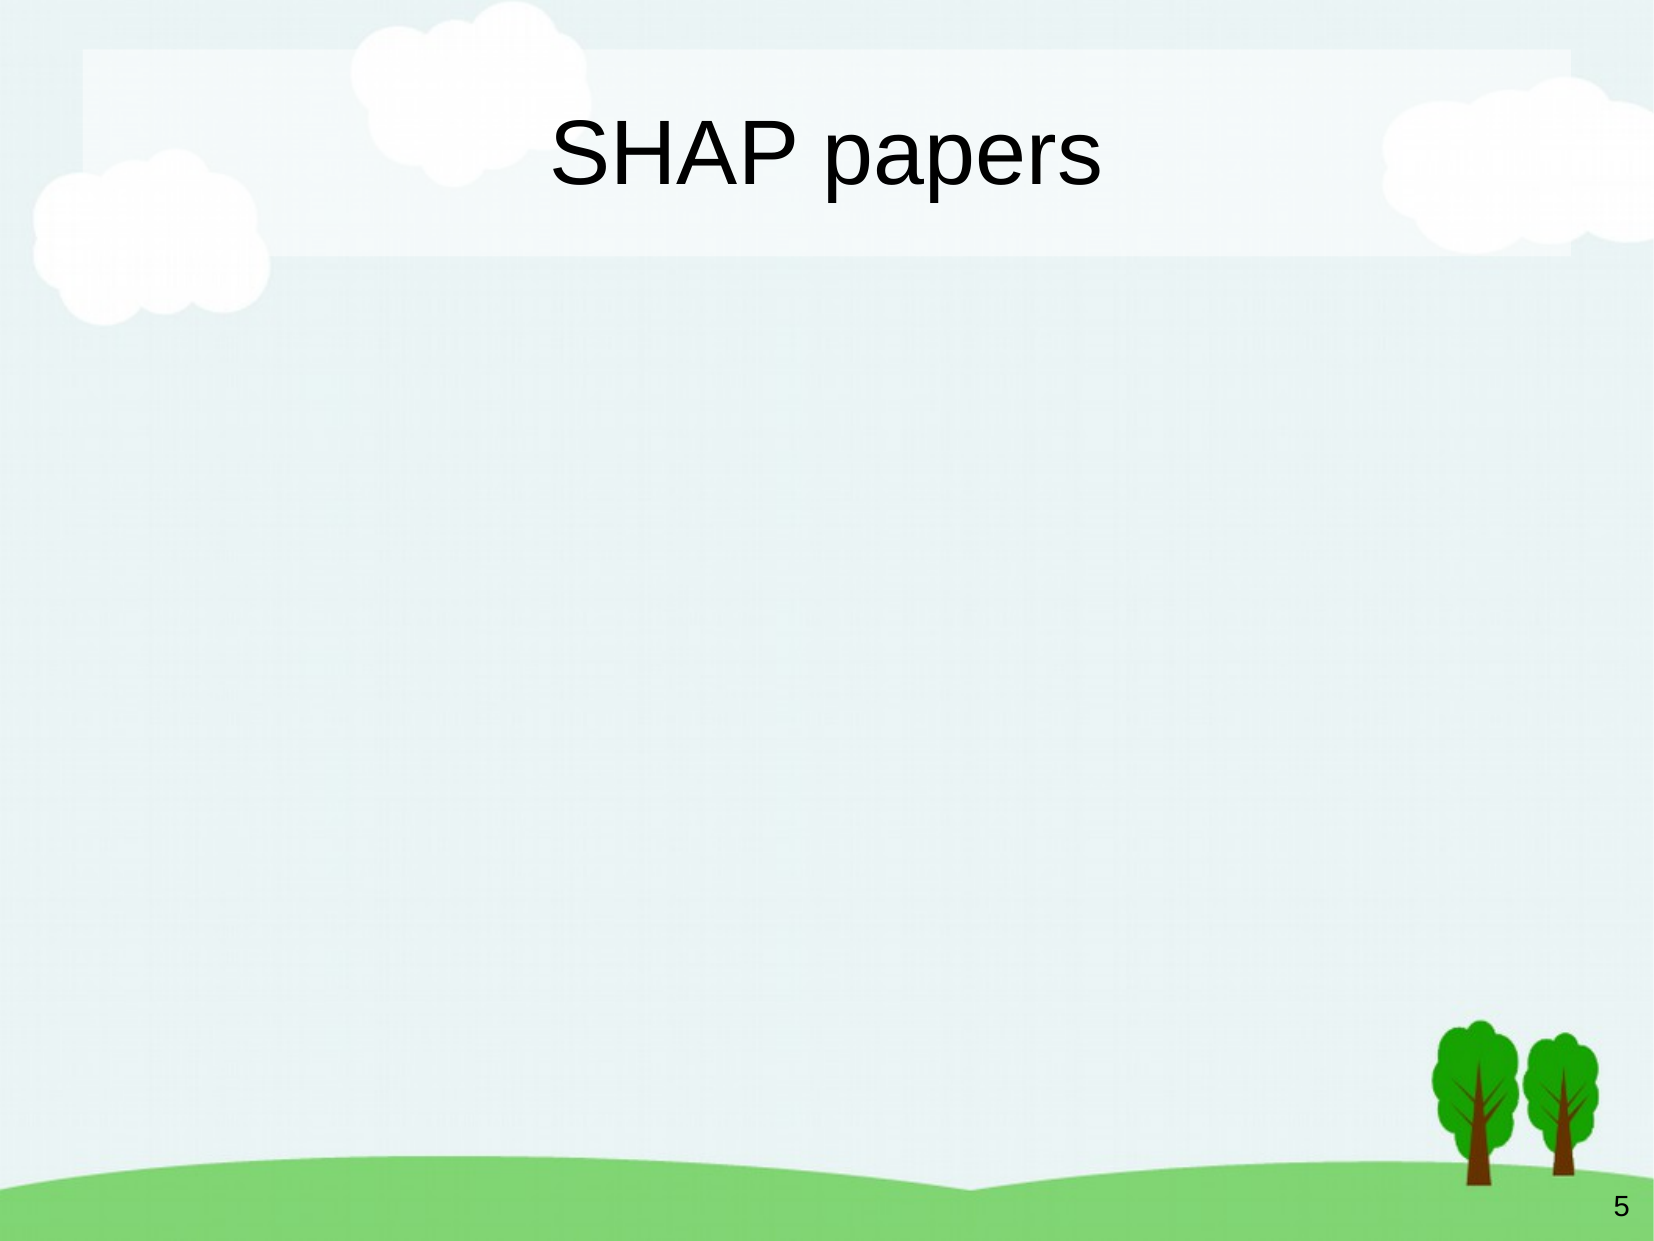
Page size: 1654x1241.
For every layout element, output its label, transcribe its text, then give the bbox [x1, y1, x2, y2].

picture [0, 0, 1654, 1241]
title SHAP papers [82, 49, 1571, 257]
